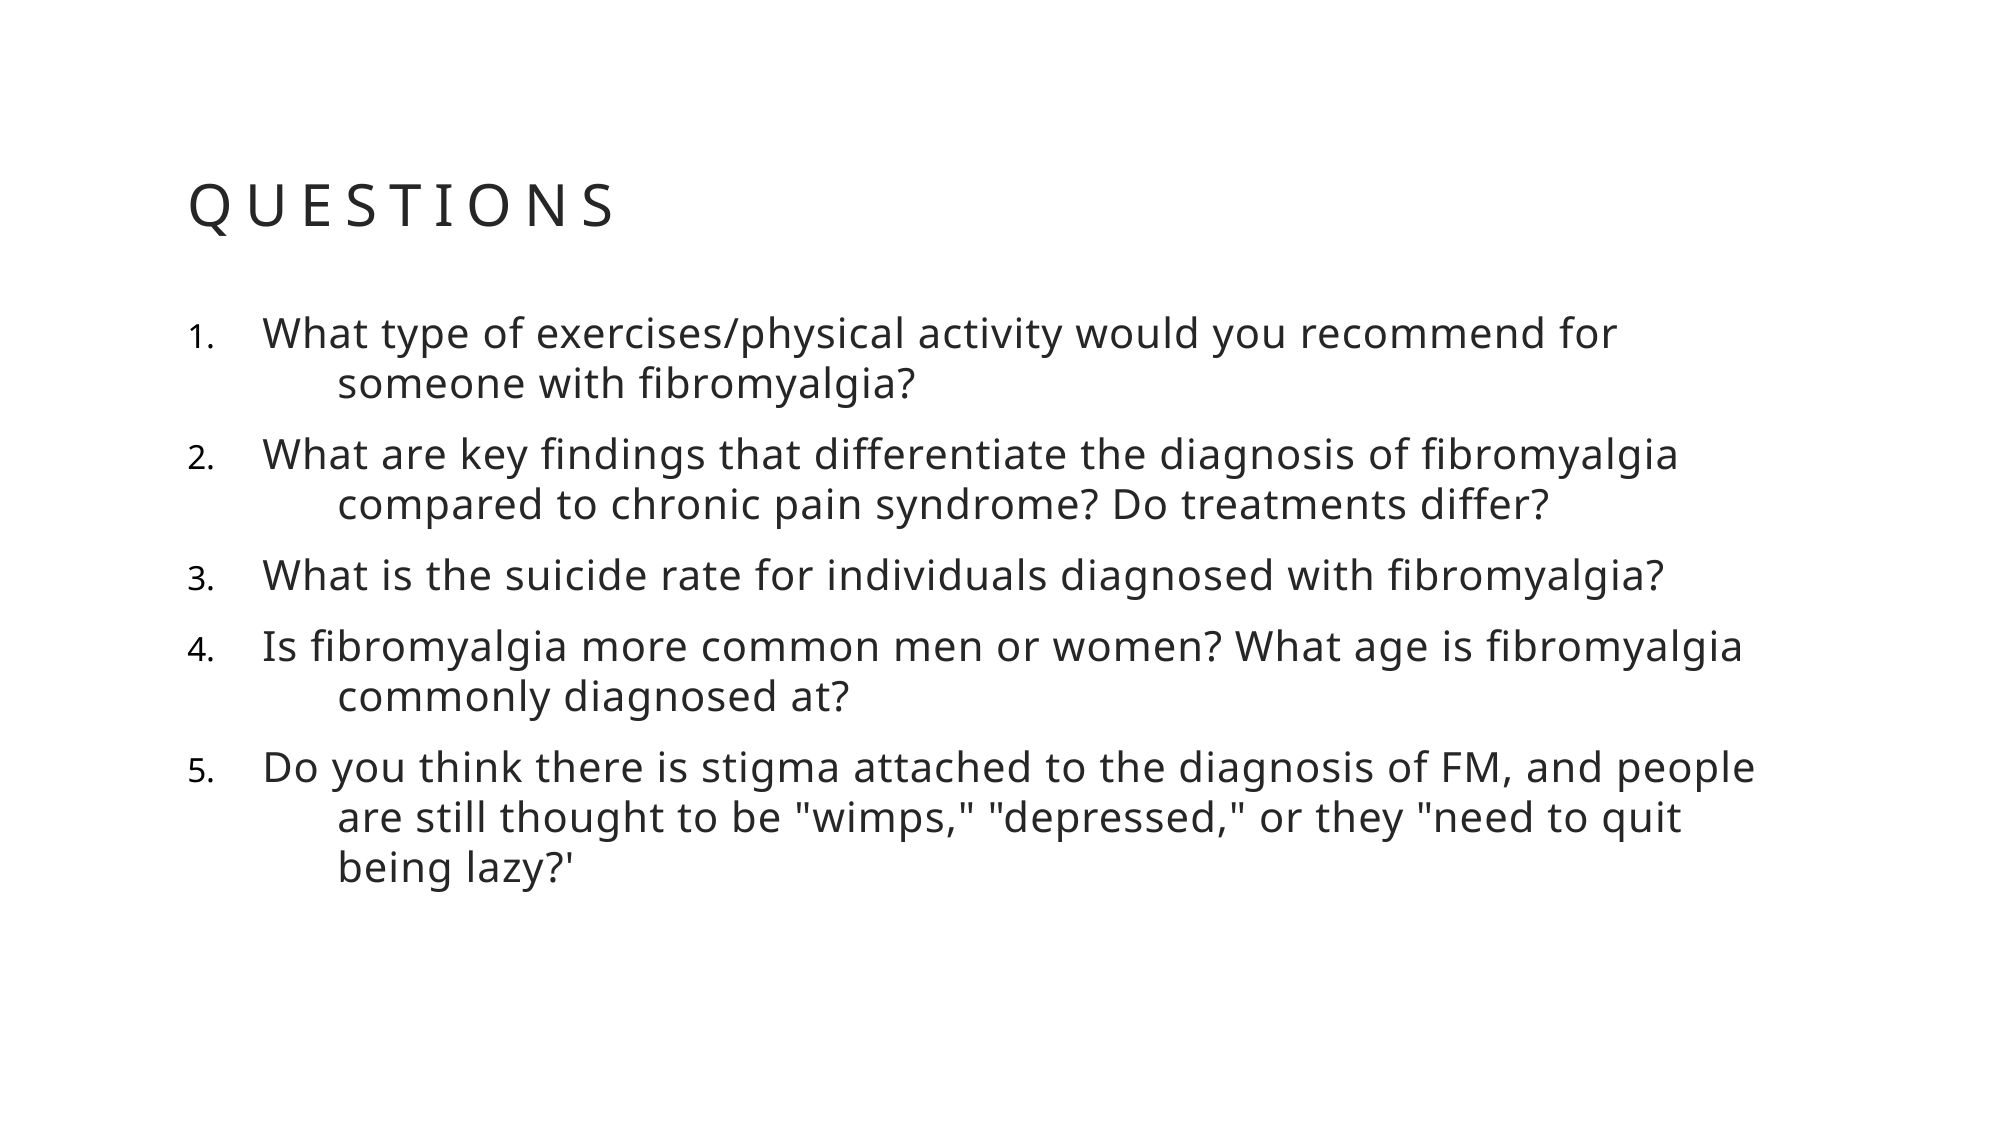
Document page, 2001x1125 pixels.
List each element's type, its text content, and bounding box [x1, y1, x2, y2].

title Questions [172, 99, 1782, 299]
list What type of exercises/physical activity would you recommend for someone with fibromyalgia? What are key findings that differentiate the diagnosis of fibromyalgia compared to chronic pain syndrome? Do treatments differ? What is the suicide rate for individuals diagnosed with fibromyalgia? Is fibromyalgia more common men or women? What age is fibromyalgia commonly diagnosed at? Do you think there is stigma attached to the diagnosis of FM, and people are still thought to be "wimps," "depressed," or they "need to quit being lazy?' [172, 299, 1782, 1026]
